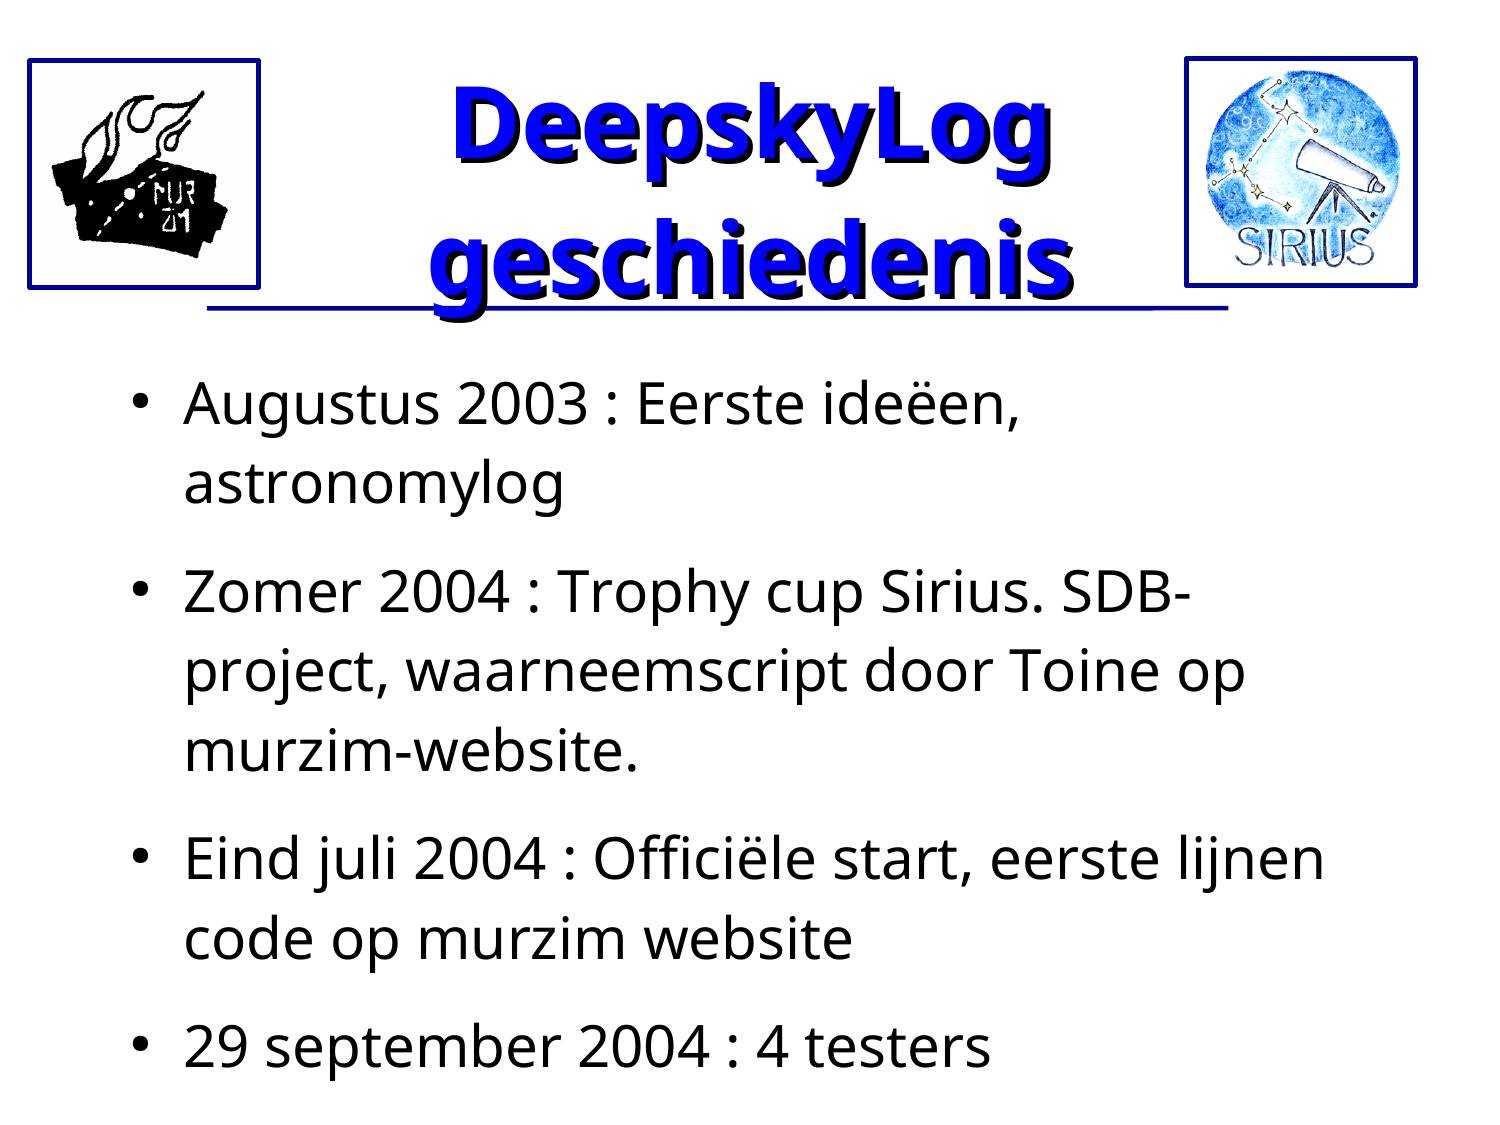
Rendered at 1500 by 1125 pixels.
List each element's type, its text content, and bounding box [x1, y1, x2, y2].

title DeepskyLog geschiedenis [306, 47, 1194, 327]
picture [32, 63, 256, 284]
list Augustus 2003 : Eerste ideëen, astronomylog Zomer 2004 : Trophy cup Sirius. SDB-project, waarneemscript door Toine op murzim-website. Eind juli 2004 : Officiële start, eerste lijnen code op murzim website 29 september 2004 : 4 testers 9 oktober 2004 : Eerste Sirius versie [112, 362, 1388, 1001]
picture [1195, 63, 1411, 281]
